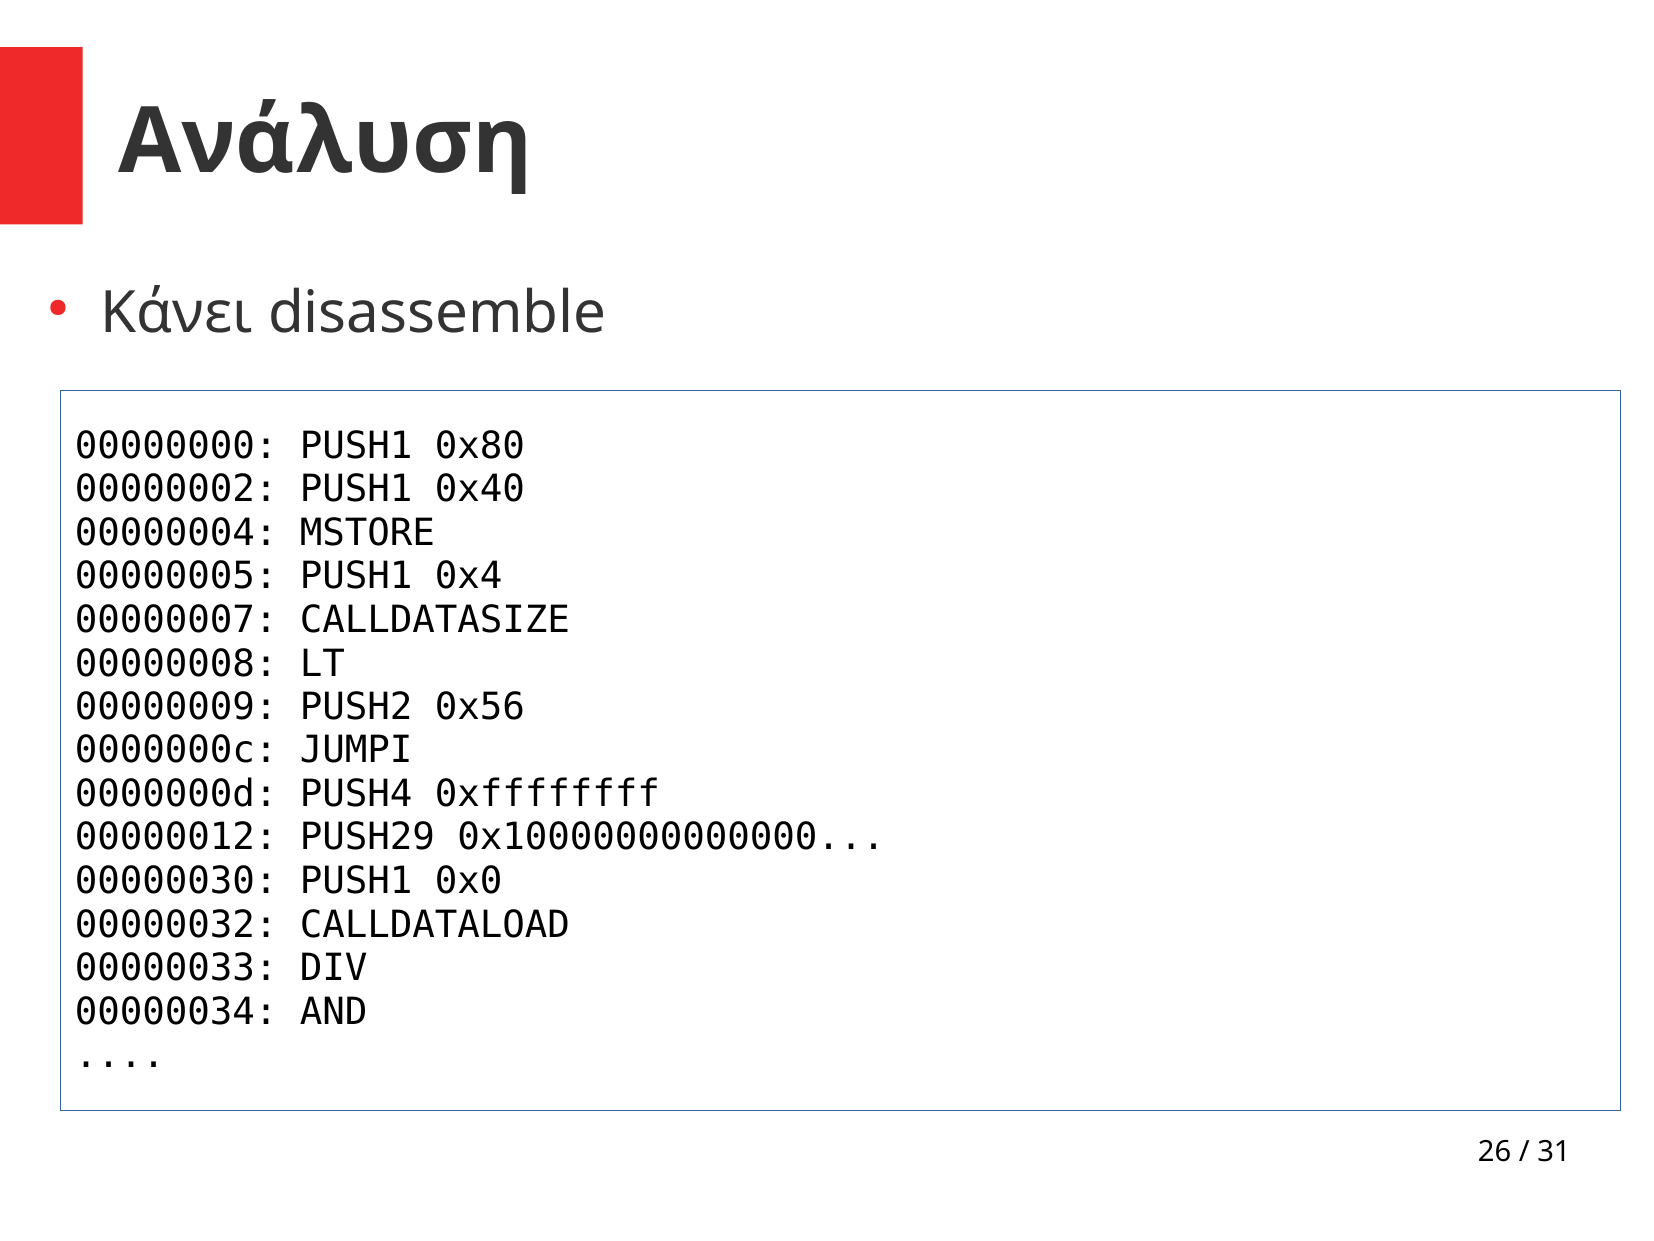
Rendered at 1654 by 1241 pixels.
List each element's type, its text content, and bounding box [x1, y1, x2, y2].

text_box 00000000: PUSH1 0x80 00000002: PUSH1 0x40 00000004: MSTORE 00000005: PUSH1 0x4 00000007: CALLDATASIZE 00000008: LT 00000009: PUSH2 0x56 0000000c: JUMPI 0000000d: PUSH4 0xffffffff 00000012: PUSH29 0x10000000000000... 00000030: PUSH1 0x0 00000032: CALLDATALOAD 00000033: DIV 00000034: AND .... [60, 390, 1621, 1111]
list Κάνει disassemble [30, 270, 1621, 376]
title Ανάλυση [118, 33, 1571, 241]
